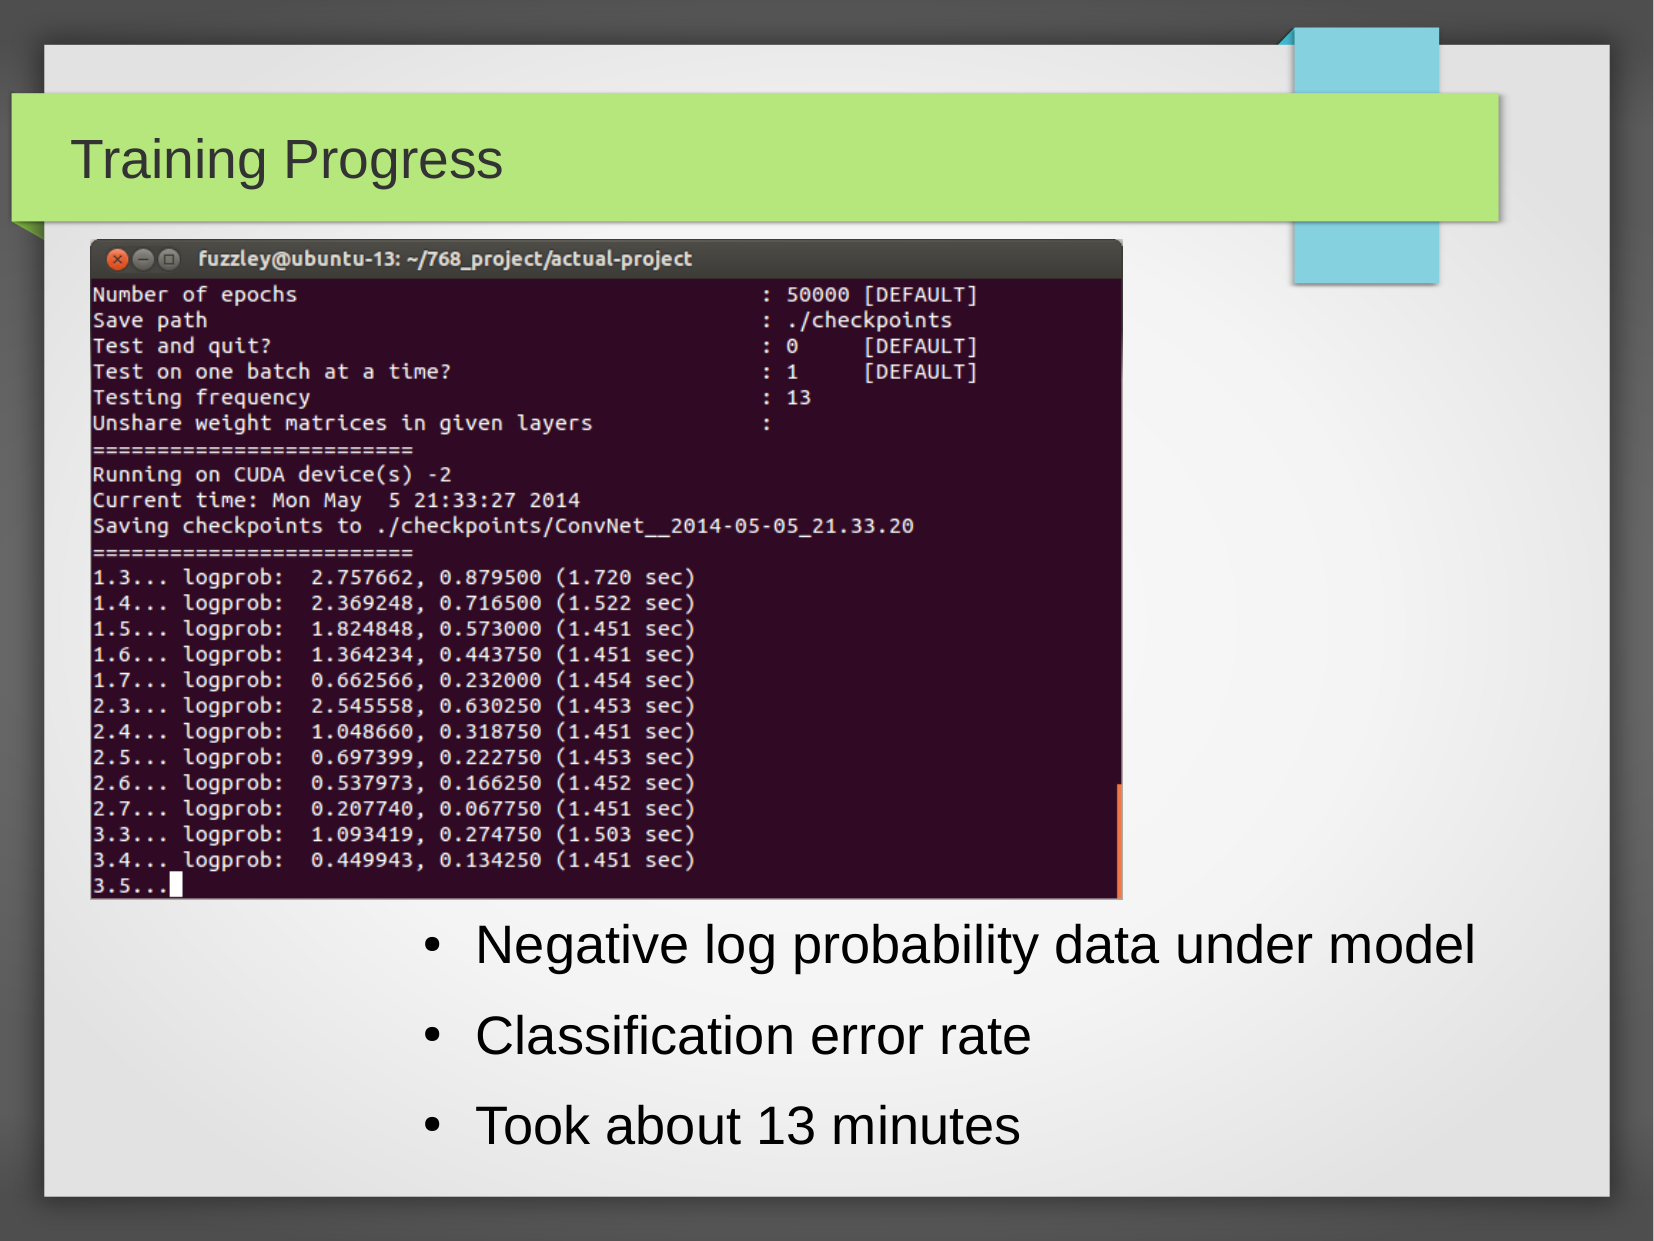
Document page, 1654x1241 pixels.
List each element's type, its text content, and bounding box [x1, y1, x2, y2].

picture [0, 0, 1654, 1241]
list Negative log probability data under model Classification error rate Took about 13 minutes [405, 915, 1561, 1157]
title Training Progress [70, 106, 1229, 213]
